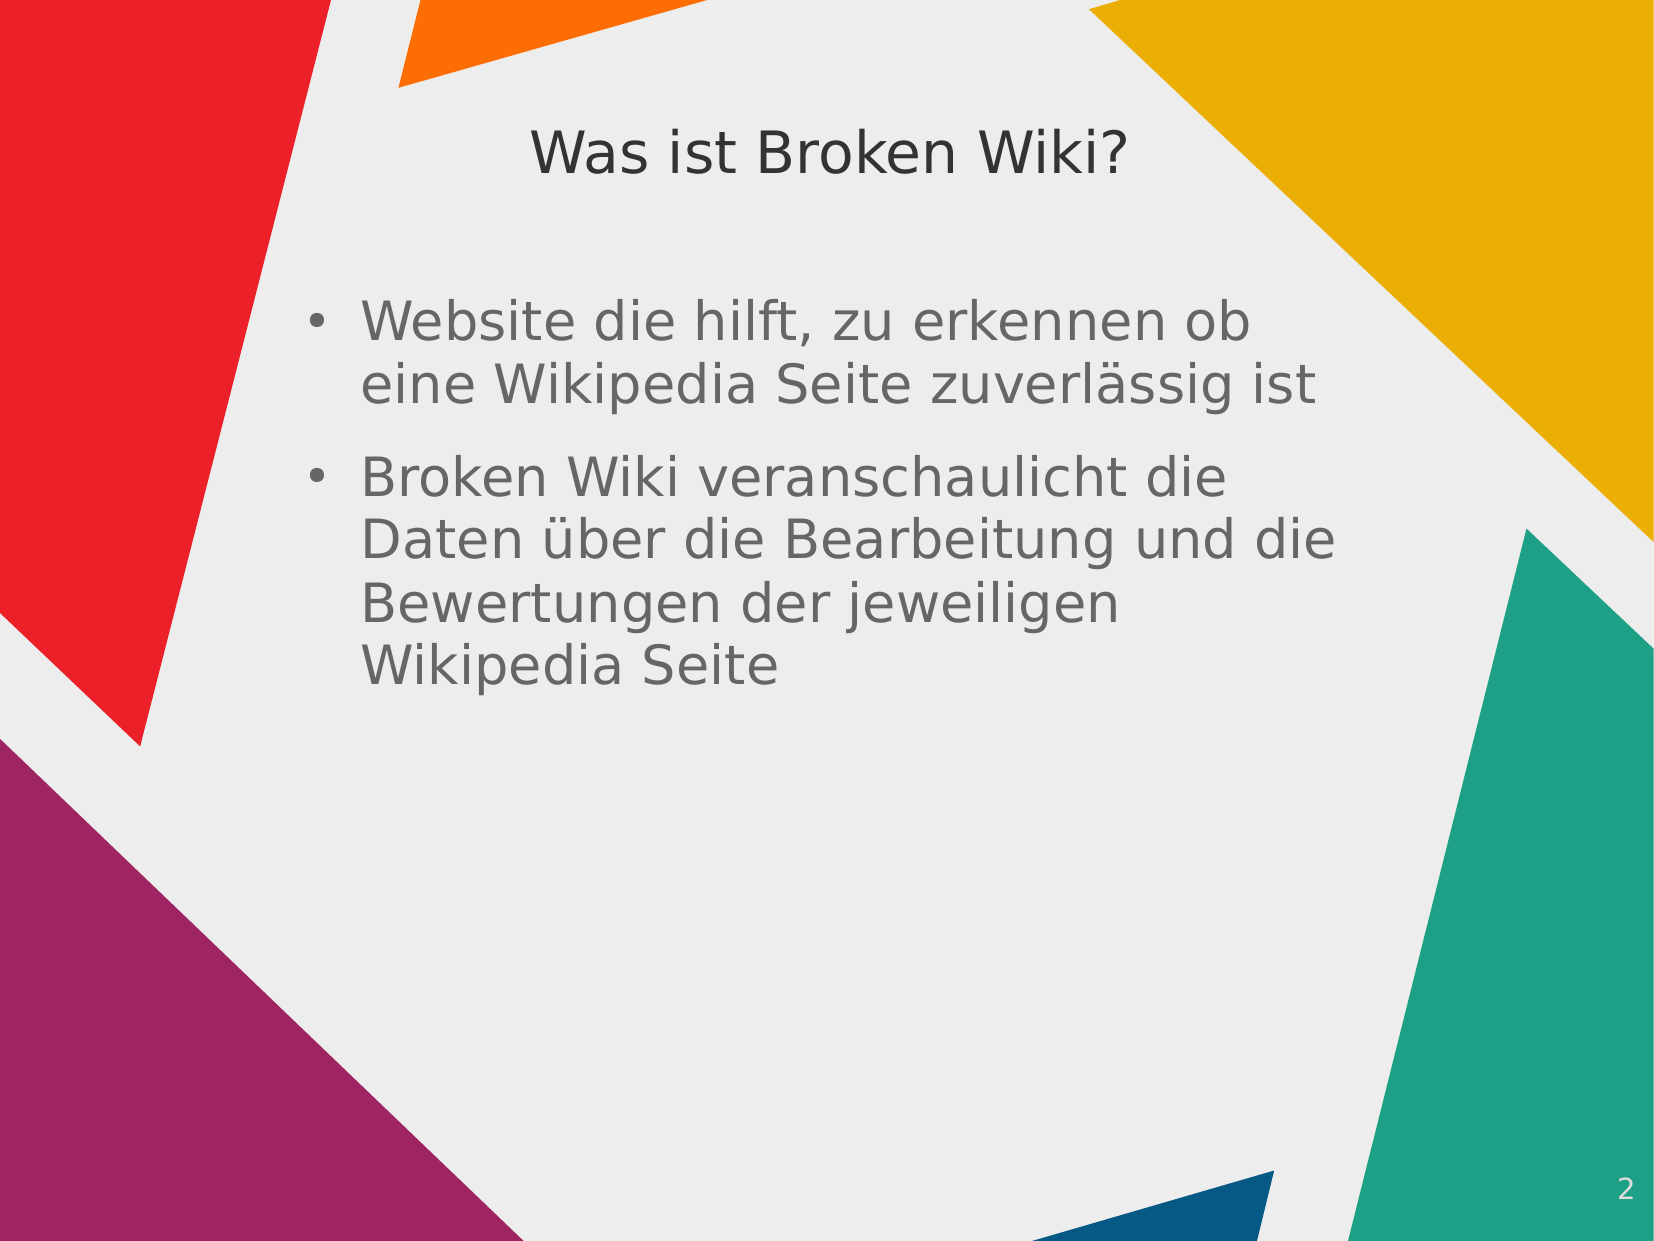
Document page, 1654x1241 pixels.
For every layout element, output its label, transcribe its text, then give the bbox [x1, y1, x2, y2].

list Website die hilft, zu erkennen ob eine Wikipedia Seite zuverlässig ist Broken Wiki veranschaulicht die Daten über die Bearbeitung und die Bewertungen der jeweiligen Wikipedia Seite [289, 290, 1372, 1090]
title Was ist Broken Wiki? [289, 49, 1372, 257]
